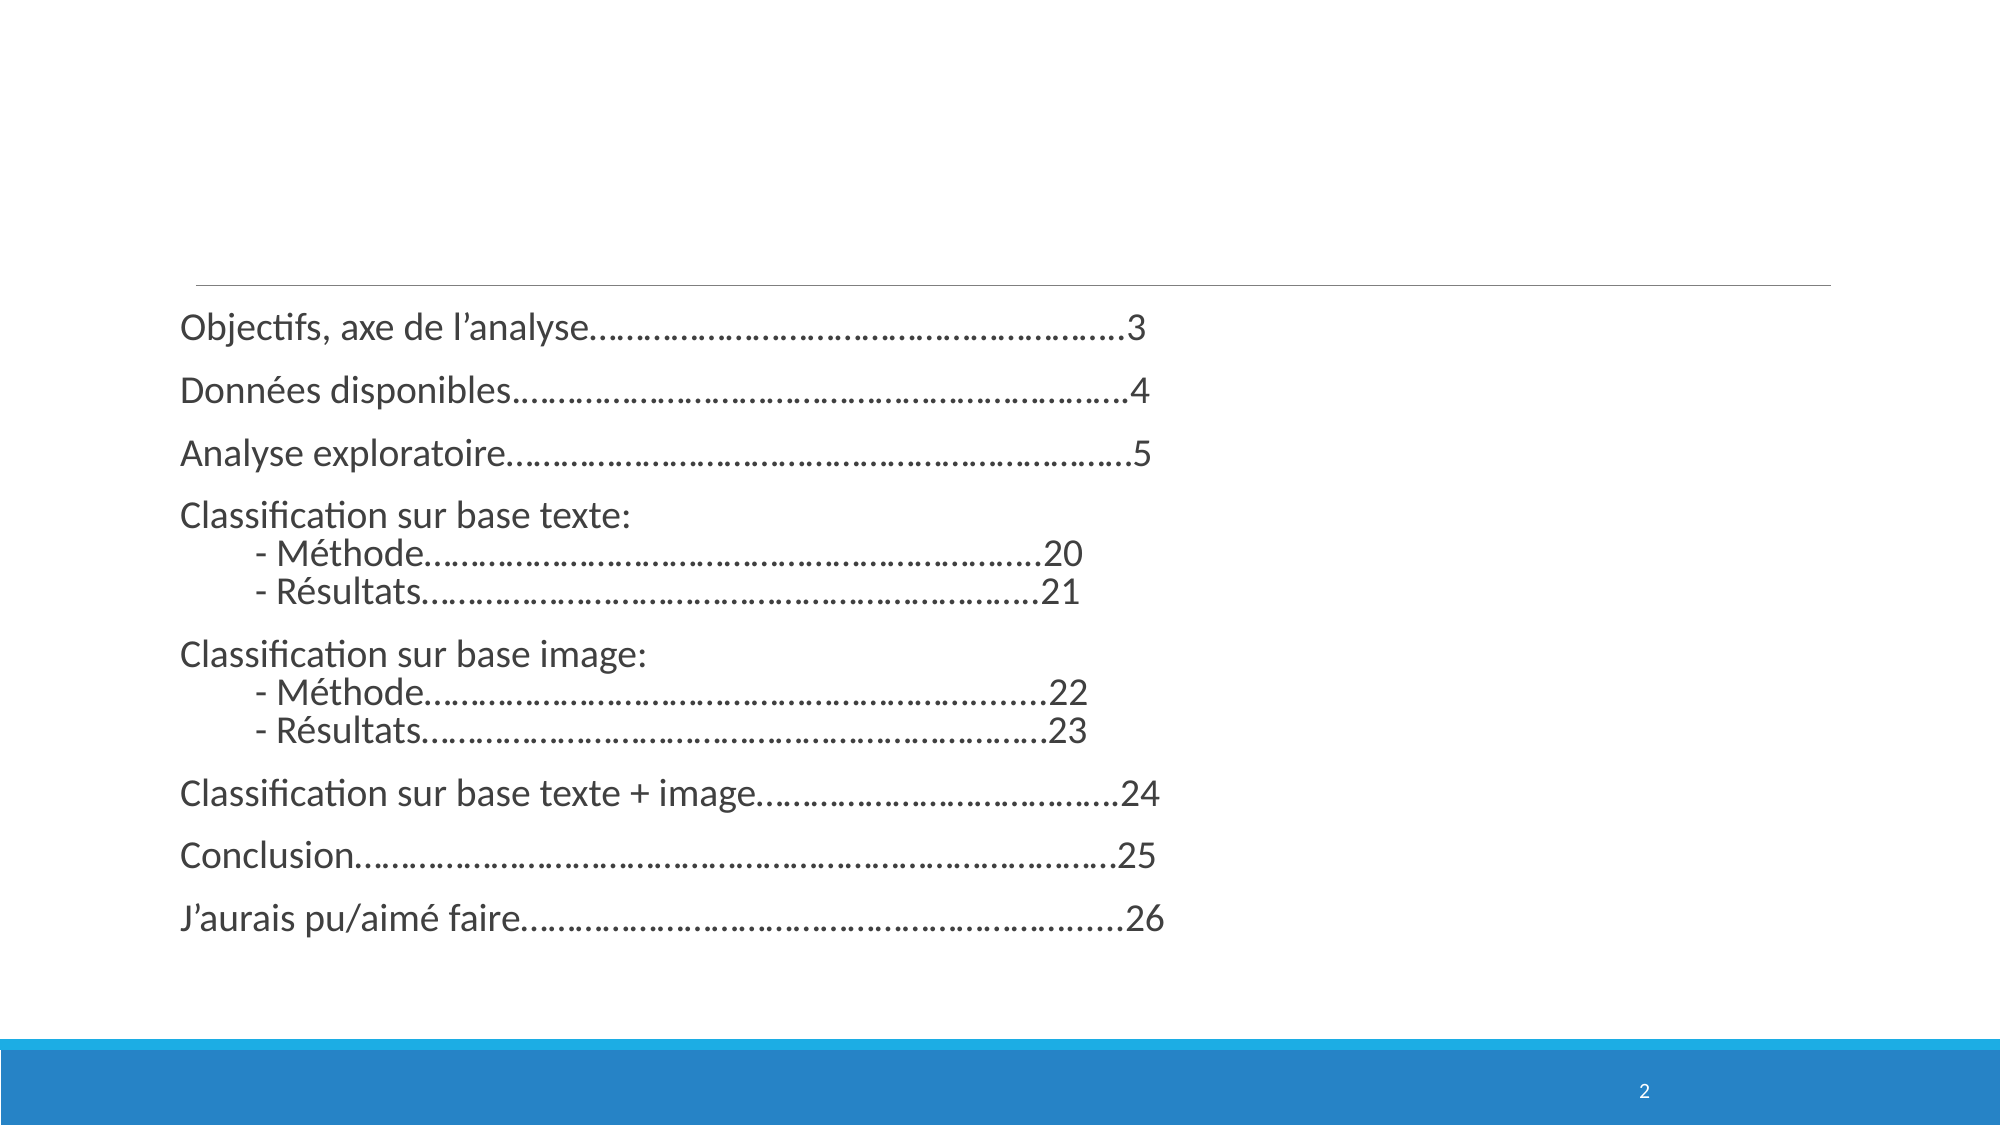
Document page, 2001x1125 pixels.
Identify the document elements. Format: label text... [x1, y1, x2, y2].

text_box [1624, 1059, 1840, 1120]
list Objectifs, axe de l’analyse…………………………………………………..3 Données disponibles.………………………………………………………….4 Analyse exploratoire……………………………………………………………5 Classification sur base texte: - Méthode…………………………………………………………..20 - Résultats…………………………………………………………..21 Classification sur base image: - Méthode……………………………………………………........22 - Résultats……………………………………………………………23 Classification sur base texte + image………………………………….24 Conclusion…………………………………………………………………………25 J’aurais pu/aimé faire……………………………………………………......26 [180, 302, 1831, 1028]
